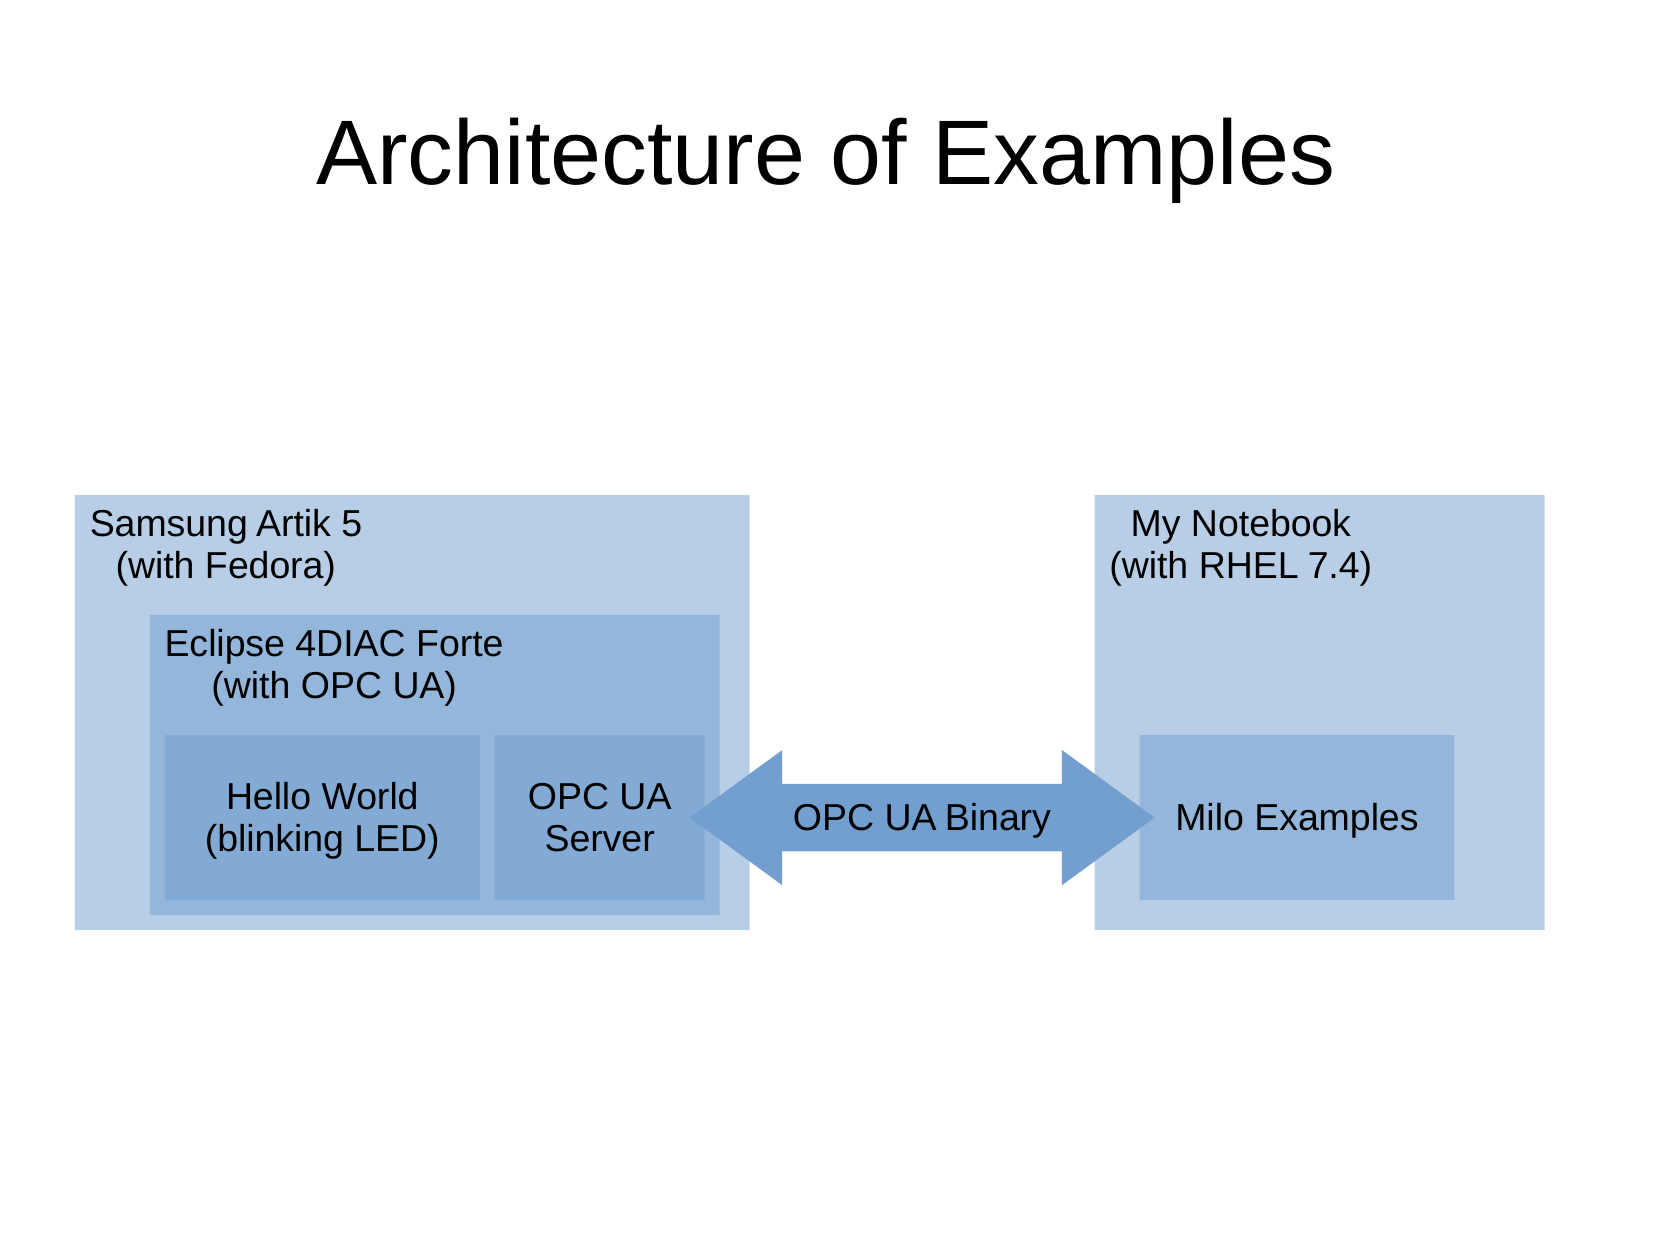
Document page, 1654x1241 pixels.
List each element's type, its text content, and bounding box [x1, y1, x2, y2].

text_box OPC UA Server [494, 735, 705, 901]
text_box My Notebook (with RHEL 7.4) [1094, 495, 1545, 931]
text_box Hello World (blinking LED) [164, 735, 480, 901]
text_box OPC UA Binary [689, 750, 1155, 886]
text_box Samsung Artik 5 (with Fedora) [74, 495, 750, 931]
text_box Milo Examples [1139, 735, 1455, 901]
text_box Eclipse 4DIAC Forte (with OPC UA) [149, 615, 720, 916]
title Architecture of Examples [82, 49, 1571, 257]
